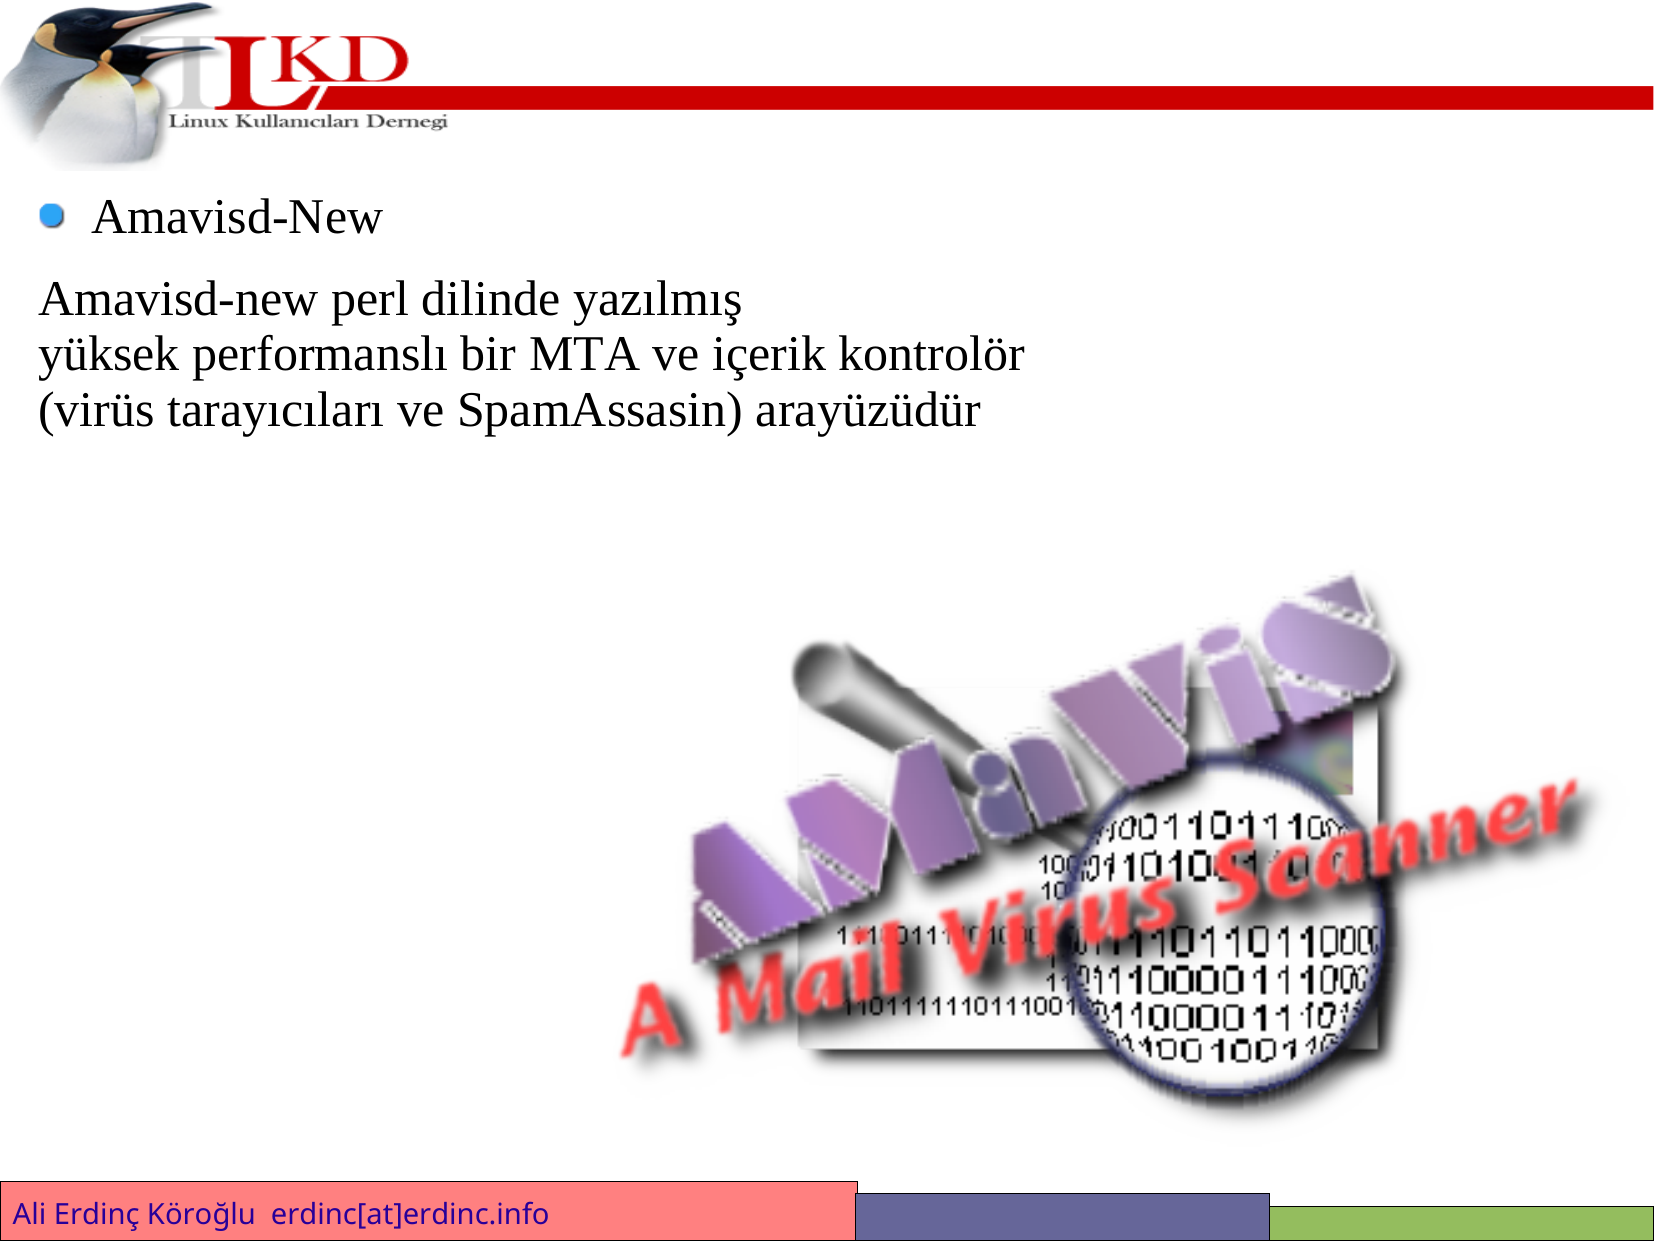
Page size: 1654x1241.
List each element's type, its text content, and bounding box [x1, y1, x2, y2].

text_box Ali Erdinç Köroğlu erdinc[at]erdinc.info http://www.erdinc.info [12, 1193, 852, 1233]
picture [612, 565, 1630, 1147]
text_box Amavisd-New [38, 188, 438, 250]
text_box Amavisd-new perl dilinde yazılmış yüksek performanslı bir MTA ve içerik kontrolör (virüs tarayıcıları ve SpamAssasin) arayüzüdür [38, 271, 1027, 455]
text_box [0, 1181, 1654, 1241]
picture [0, 0, 1654, 172]
